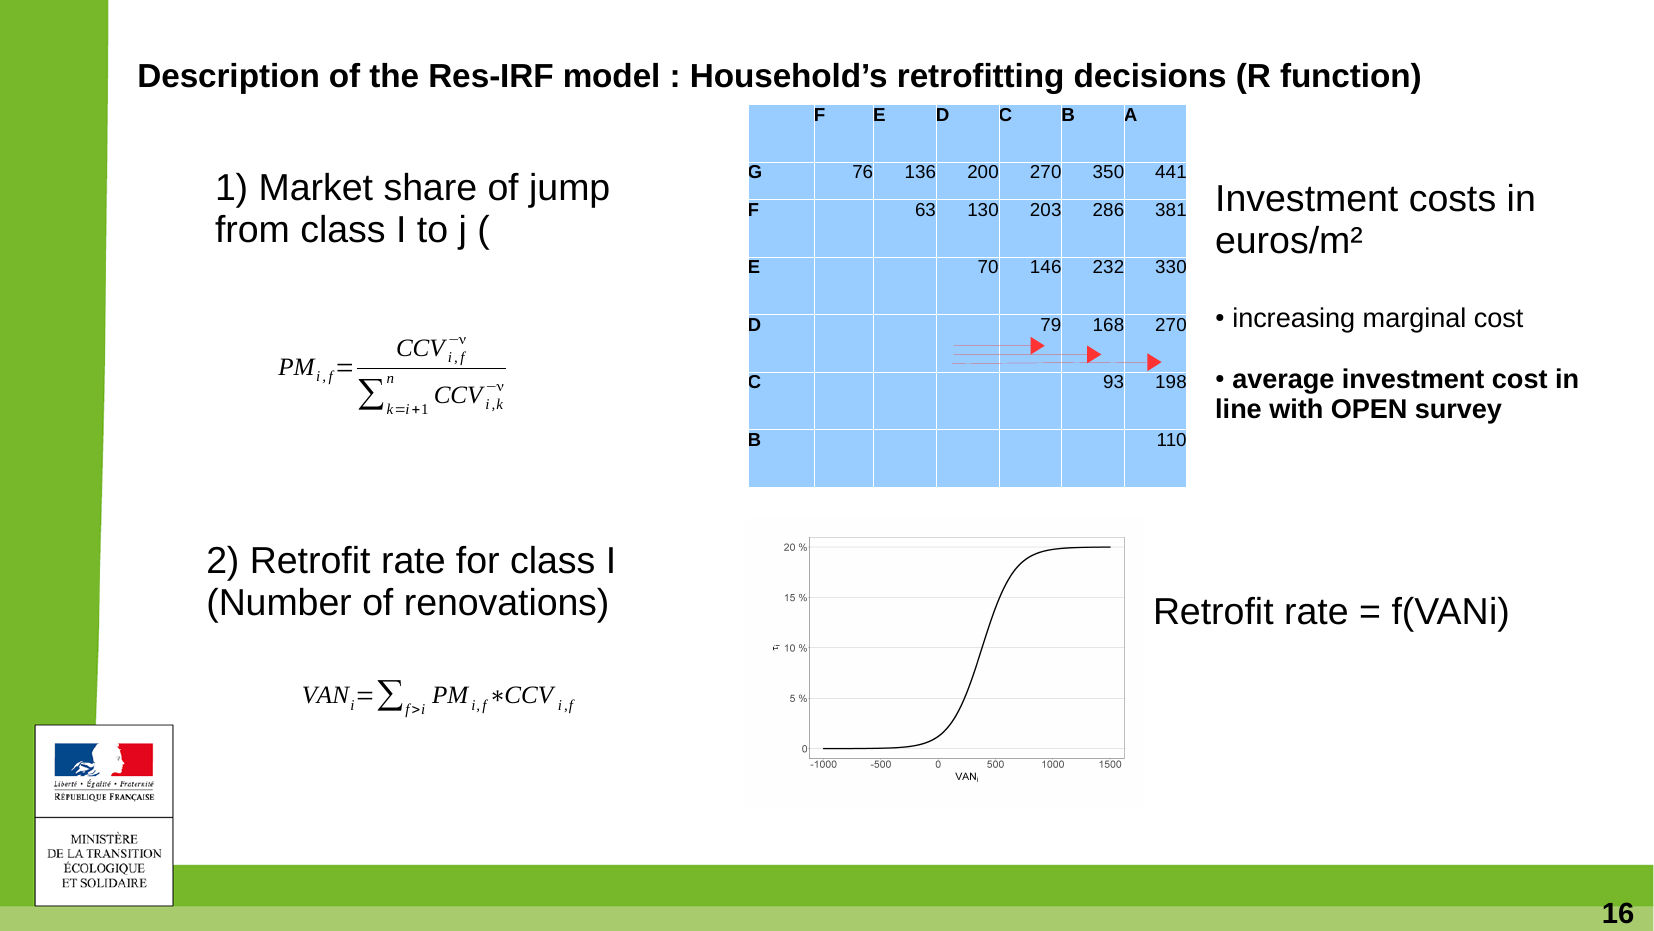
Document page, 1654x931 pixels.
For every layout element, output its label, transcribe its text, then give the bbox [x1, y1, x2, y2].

text_box 2) Retrofit rate for class I (Number of renovations) [191, 531, 669, 673]
table_cell [815, 373, 873, 429]
table_cell [937, 430, 999, 487]
table_cell 330 [1125, 258, 1186, 314]
table_cell F [749, 200, 814, 257]
table_cell [815, 315, 873, 372]
picture [0, 0, 1654, 931]
table_cell 76 [815, 163, 873, 199]
table_cell 110 [1125, 430, 1186, 487]
chart [295, 679, 583, 719]
table_cell 330 [1178, 261, 1184, 272]
table_cell [937, 373, 999, 429]
table_cell 270 [1178, 319, 1184, 330]
text_box 1) Market share of jump from class I to j ( [200, 158, 629, 258]
table_header B [1062, 105, 1124, 162]
table_cell 79 [1000, 363, 1061, 372]
table_cell [1000, 373, 1061, 429]
table_cell 200 [937, 163, 999, 199]
table_cell 70 [937, 258, 999, 314]
table_cell 146 [1000, 258, 1061, 314]
table_cell 270 [1125, 363, 1147, 372]
table_cell [874, 430, 936, 487]
table_cell 203 [1000, 200, 1061, 257]
table_cell 130 [937, 200, 999, 257]
table_cell [1000, 430, 1061, 487]
chart [270, 334, 514, 417]
table_cell [874, 373, 936, 429]
table_header A [1125, 105, 1186, 162]
table_cell [815, 430, 873, 487]
table_cell 350 [1062, 163, 1124, 199]
table_header [749, 105, 814, 162]
table_header D [939, 110, 945, 119]
table_cell 270 [1125, 315, 1186, 372]
table_cell 93 [1062, 373, 1124, 429]
table_cell 168 [1062, 363, 1124, 372]
table_cell 168 [1062, 315, 1124, 362]
table_cell [815, 258, 873, 314]
table_cell 198 [1125, 373, 1186, 429]
table_header C [1000, 105, 1061, 162]
table_header D [937, 105, 999, 162]
table_cell 79 [1000, 346, 1030, 354]
table_cell [1062, 430, 1124, 487]
table_cell 286 [1062, 200, 1124, 257]
table_cell 381 [1125, 200, 1186, 257]
table_cell G [749, 163, 814, 199]
table_header F [815, 105, 873, 162]
text_box Retrofit rate = f(VANi) [1138, 583, 1568, 683]
table_cell 136 [874, 163, 936, 199]
table_header E [874, 105, 936, 162]
table_cell 63 [874, 200, 936, 257]
table_cell [815, 200, 873, 257]
table_cell 441 [1125, 163, 1186, 199]
table_cell B [749, 430, 814, 487]
table_cell C [749, 373, 814, 429]
table_cell [874, 258, 936, 314]
table_cell 270 [1000, 163, 1061, 199]
table_cell D [749, 315, 814, 372]
table_cell 270 [1053, 166, 1059, 177]
table_cell E [749, 258, 814, 314]
title Description of the Res-IRF model : Household’s retrofitting decisions (R function) [137, 37, 1571, 116]
table_cell 110 [1178, 434, 1184, 445]
text_box Investment costs in euros/m² increasing marginal cost average investment cost in line with OPEN survey [1200, 170, 1629, 444]
table_cell 168 [1062, 355, 1087, 362]
table_cell 232 [1062, 258, 1124, 314]
table_cell 79 [1000, 315, 1061, 354]
table_cell 79 [1000, 355, 1061, 363]
table_cell D [751, 320, 757, 329]
table_cell [937, 315, 999, 372]
table_cell [874, 315, 936, 372]
